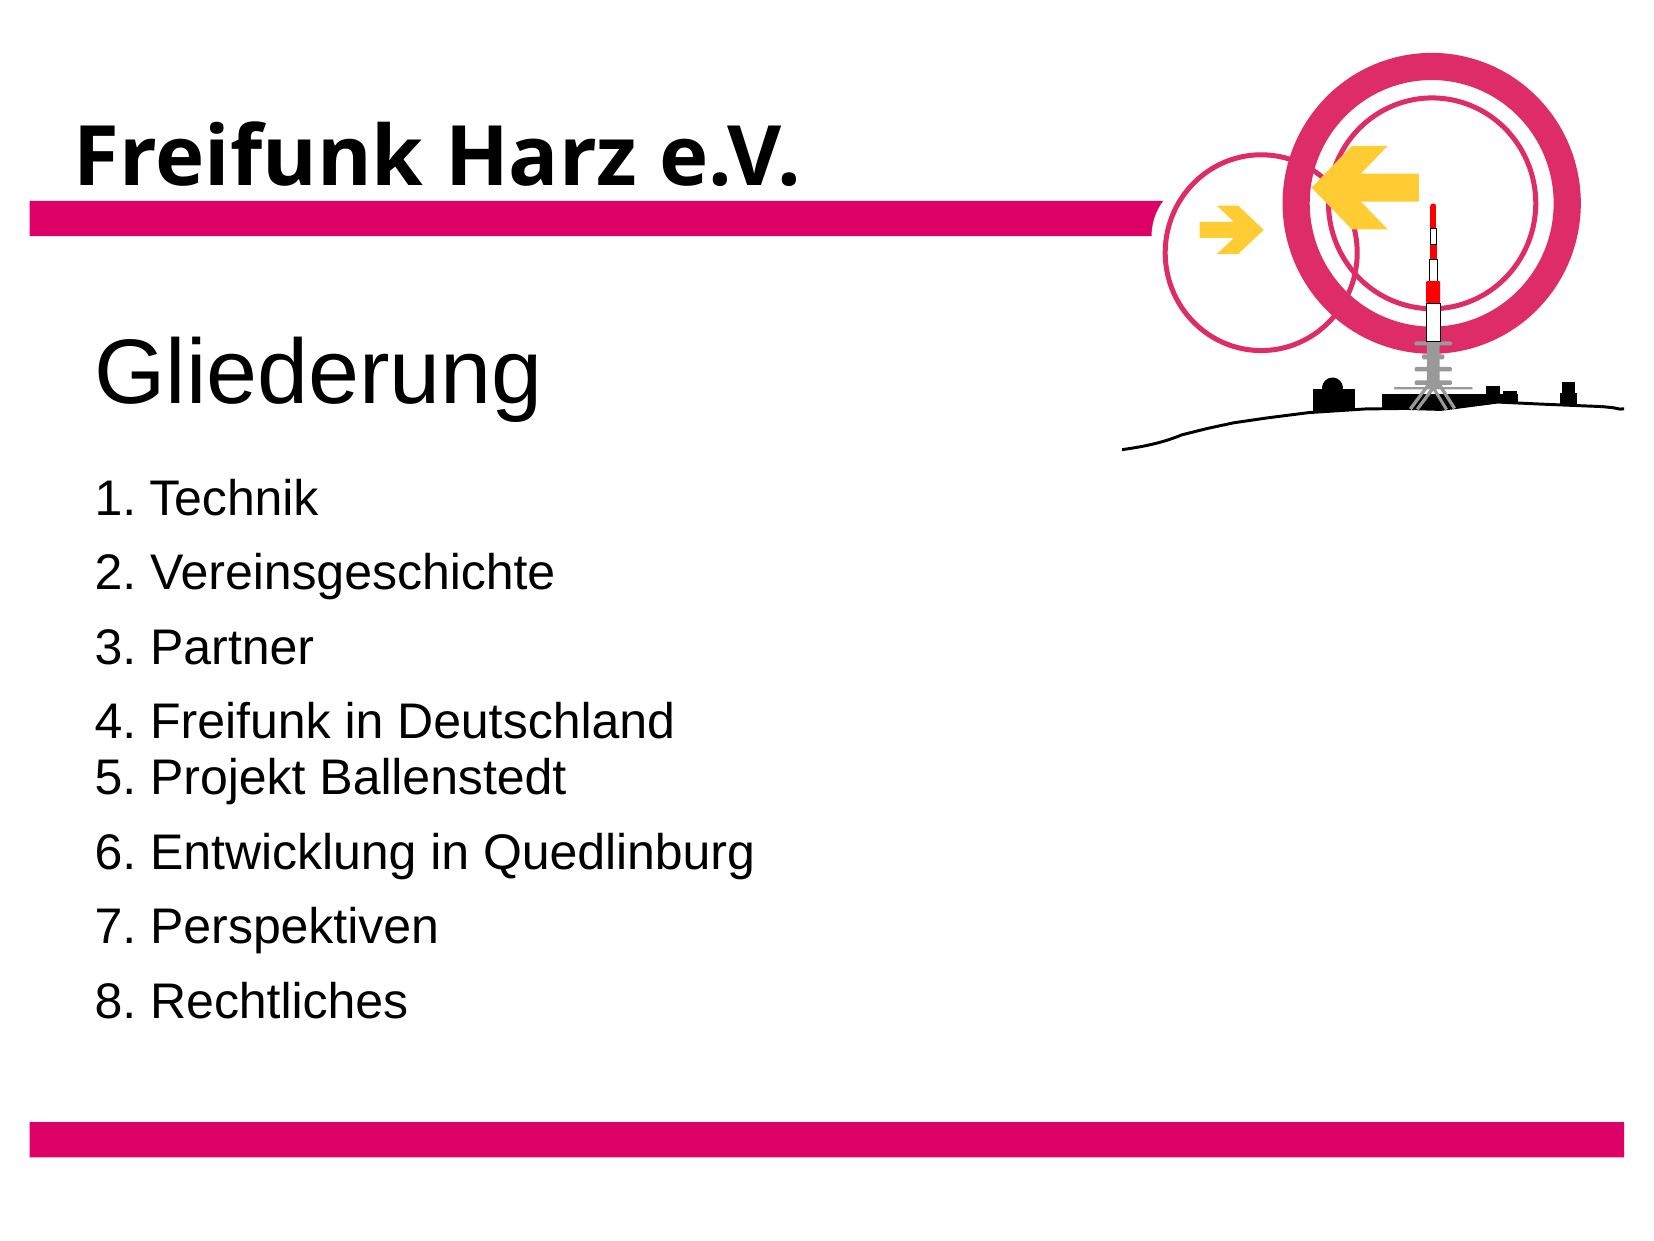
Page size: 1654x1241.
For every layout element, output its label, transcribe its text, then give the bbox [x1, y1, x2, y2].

subtitle Gliederung 1. Technik 2. Vereinsgeschichte 3. Partner 4. Freifunk in Deutschland 5. Projekt Ballenstedt 6. Entwicklung in Quedlinburg 7. Perspektiven 8. Rechtliches [94, 194, 1583, 1155]
